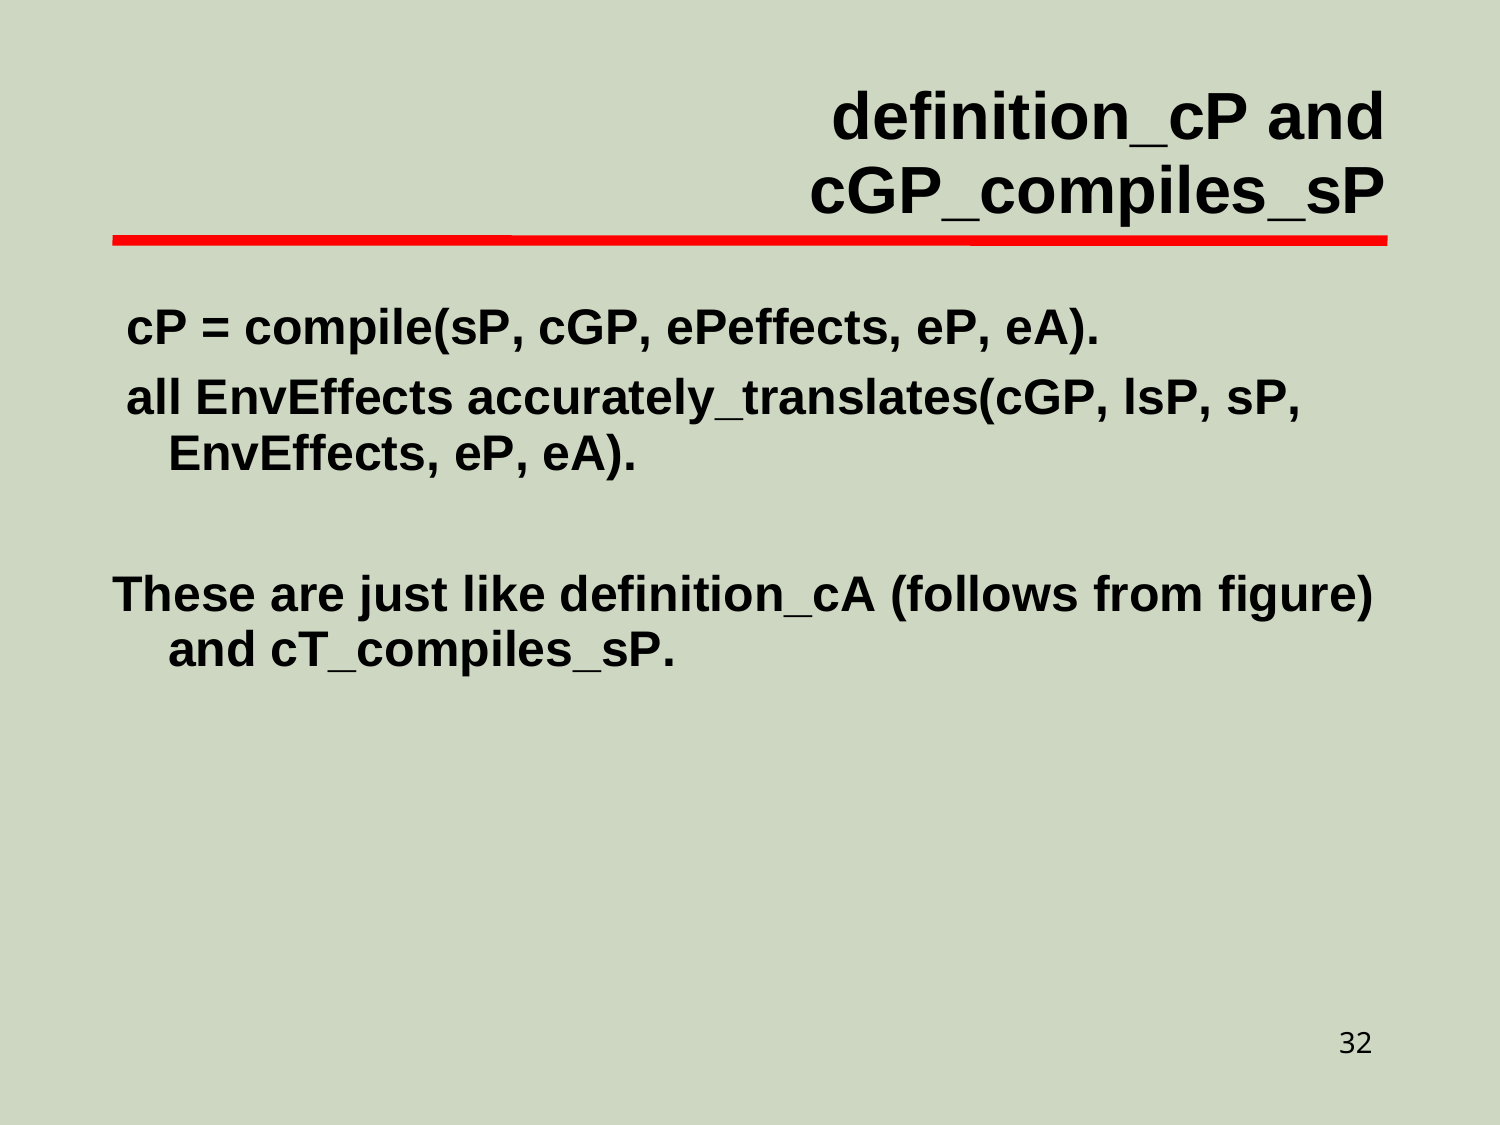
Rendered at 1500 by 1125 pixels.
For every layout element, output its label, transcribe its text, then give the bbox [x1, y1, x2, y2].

title definition_cP and cGP_compiles_sP [124, 80, 1387, 229]
list cP = compile(sP, cGP, ePeffects, eP, eA). all EnvEffects accurately_translates(cGP, lsP, sP, EnvEffects, eP, eA). These are just like definition_cA (follows from figure) and cT_compiles_sP. [112, 299, 1387, 1099]
